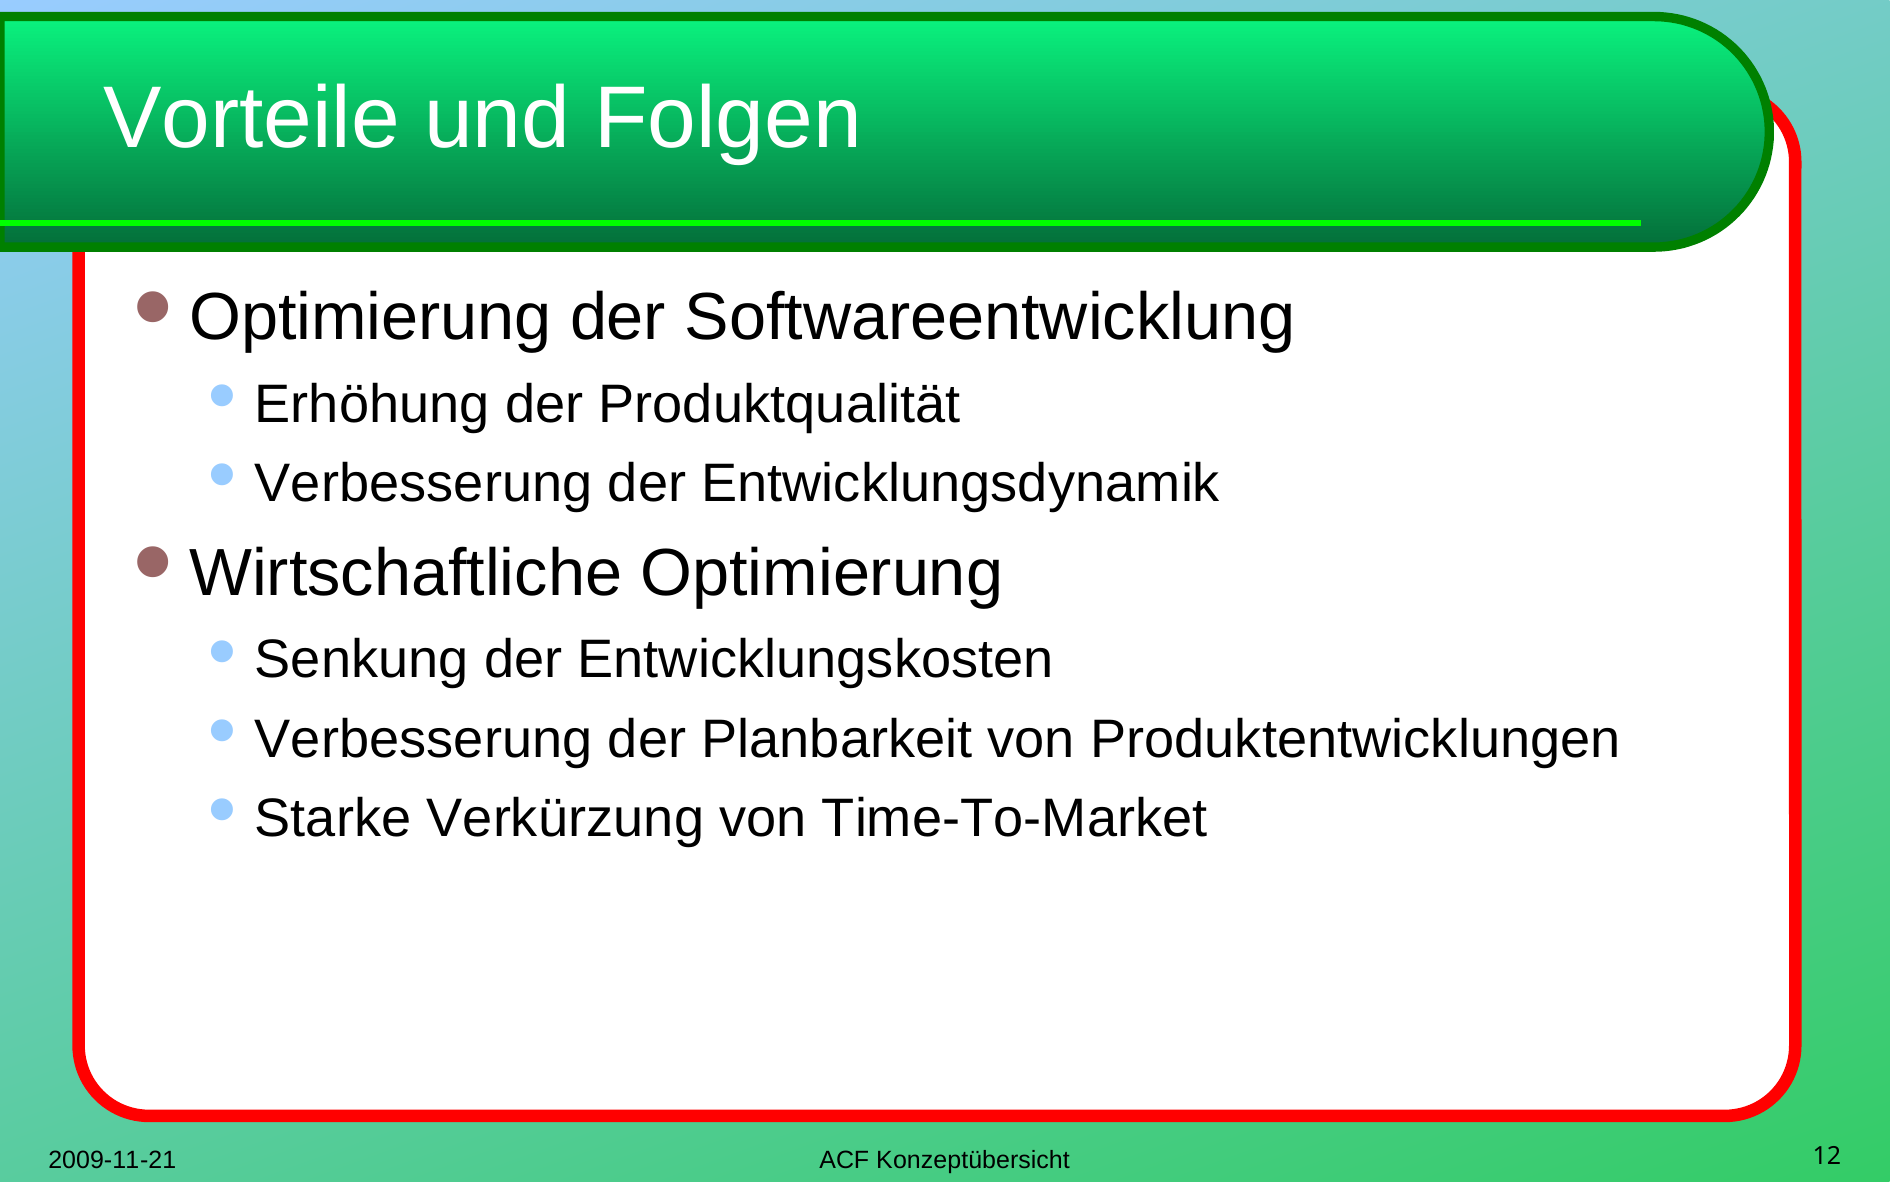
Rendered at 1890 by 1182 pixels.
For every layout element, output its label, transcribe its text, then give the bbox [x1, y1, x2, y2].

list Optimierung der Softwareentwicklung Erhöhung der Produktqualität Verbesserung der Entwicklungsdynamik Wirtschaftliche Optimierung Senkung der Entwicklungskosten Verbesserung der Planbarkeit von Produktentwicklungen Starke Verkürzung von Time-To-Market [118, 265, 1721, 1027]
title Vorteile und Folgen [88, 0, 1716, 226]
